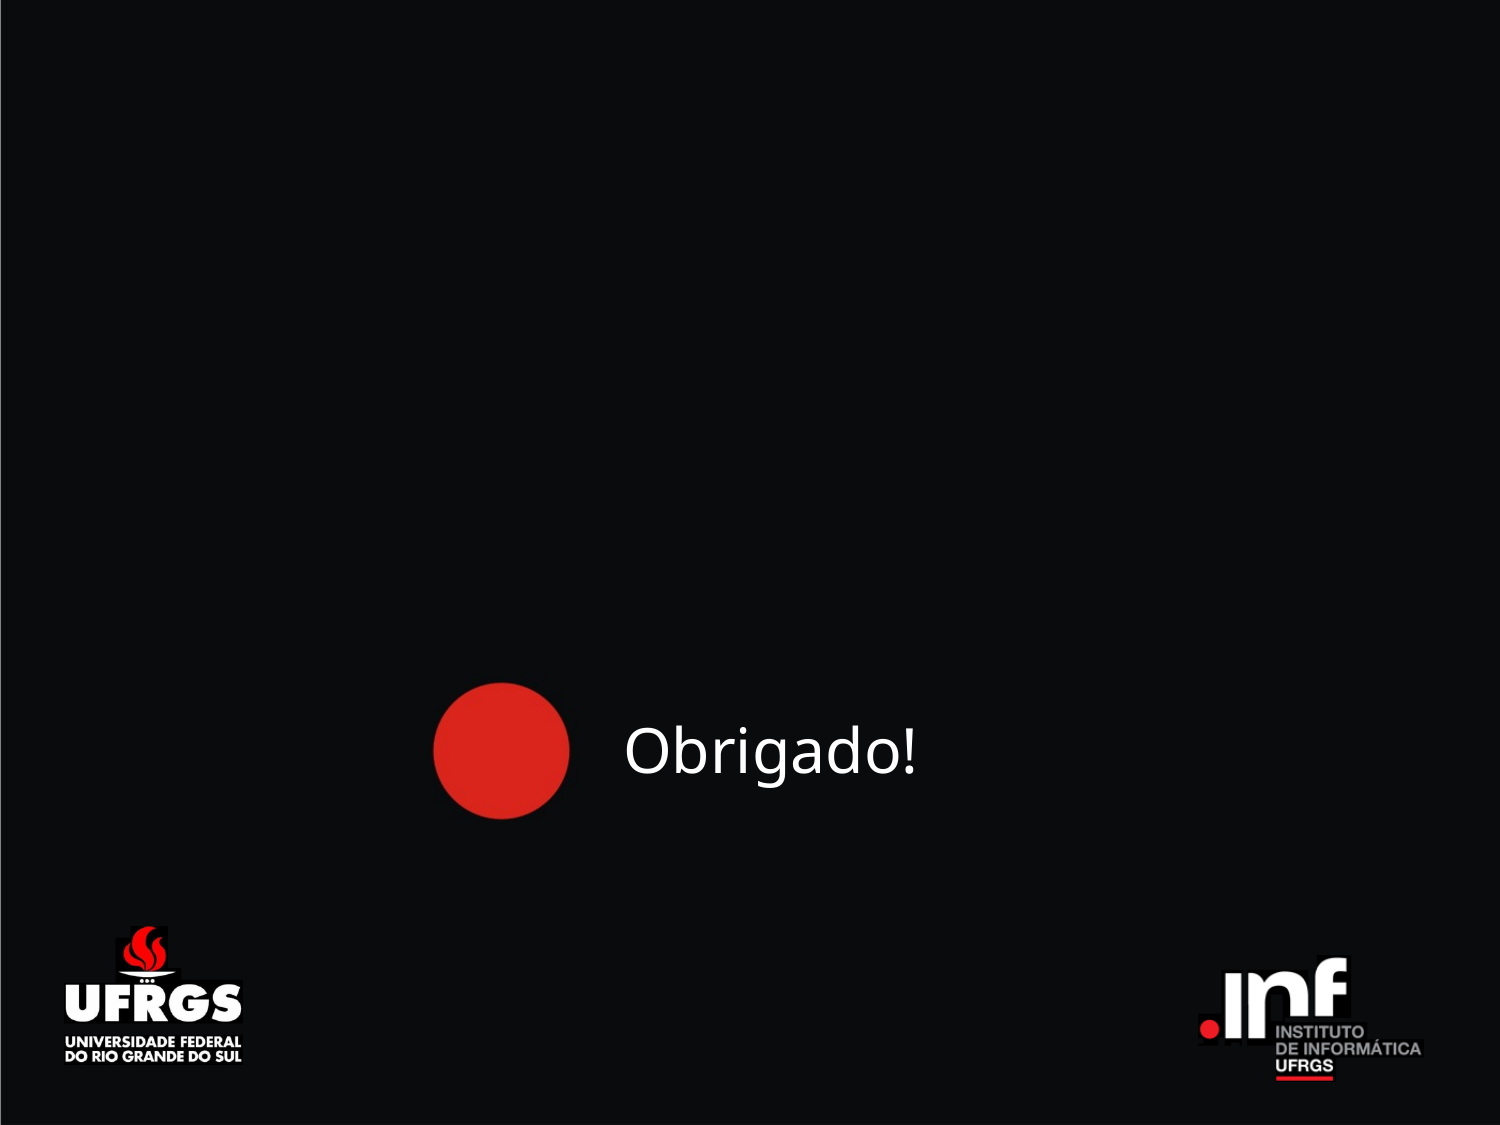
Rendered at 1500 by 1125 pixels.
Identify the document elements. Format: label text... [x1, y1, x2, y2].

picture [0, 0, 1500, 1125]
text_box Obrigado! [608, 704, 1117, 794]
